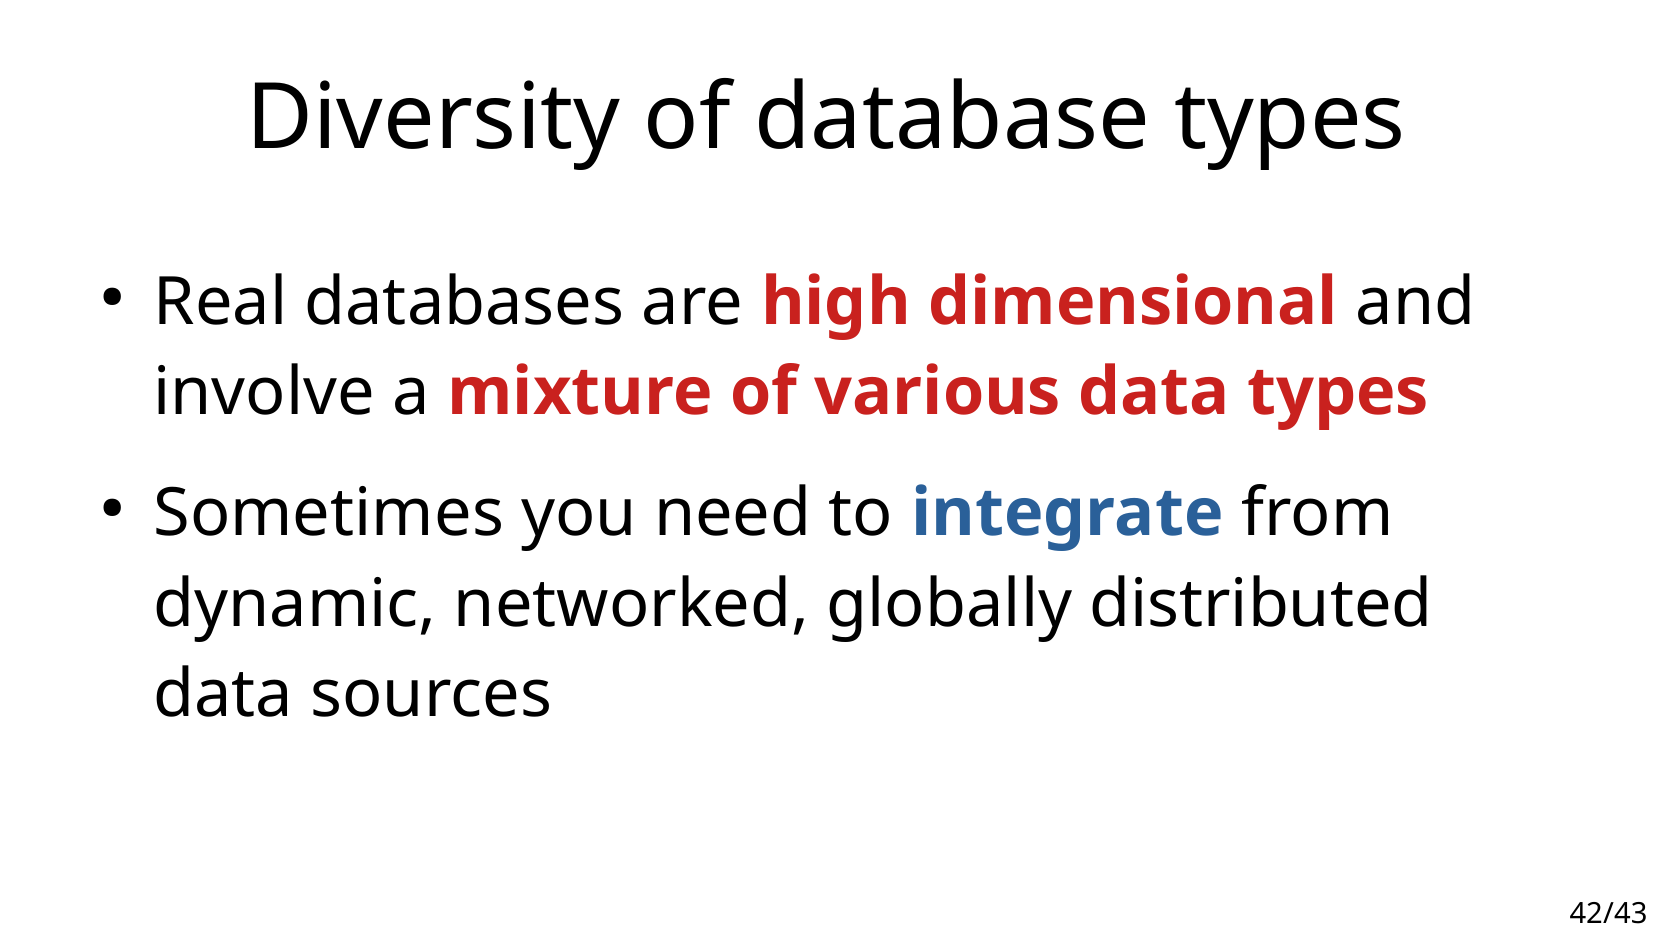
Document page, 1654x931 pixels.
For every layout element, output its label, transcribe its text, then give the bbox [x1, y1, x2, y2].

title Diversity of database types [82, 1, 1571, 226]
list Real databases are high dimensional and involve a mixture of various data types Sometimes you need to integrate from dynamic, networked, globally distributed data sources [82, 253, 1571, 901]
